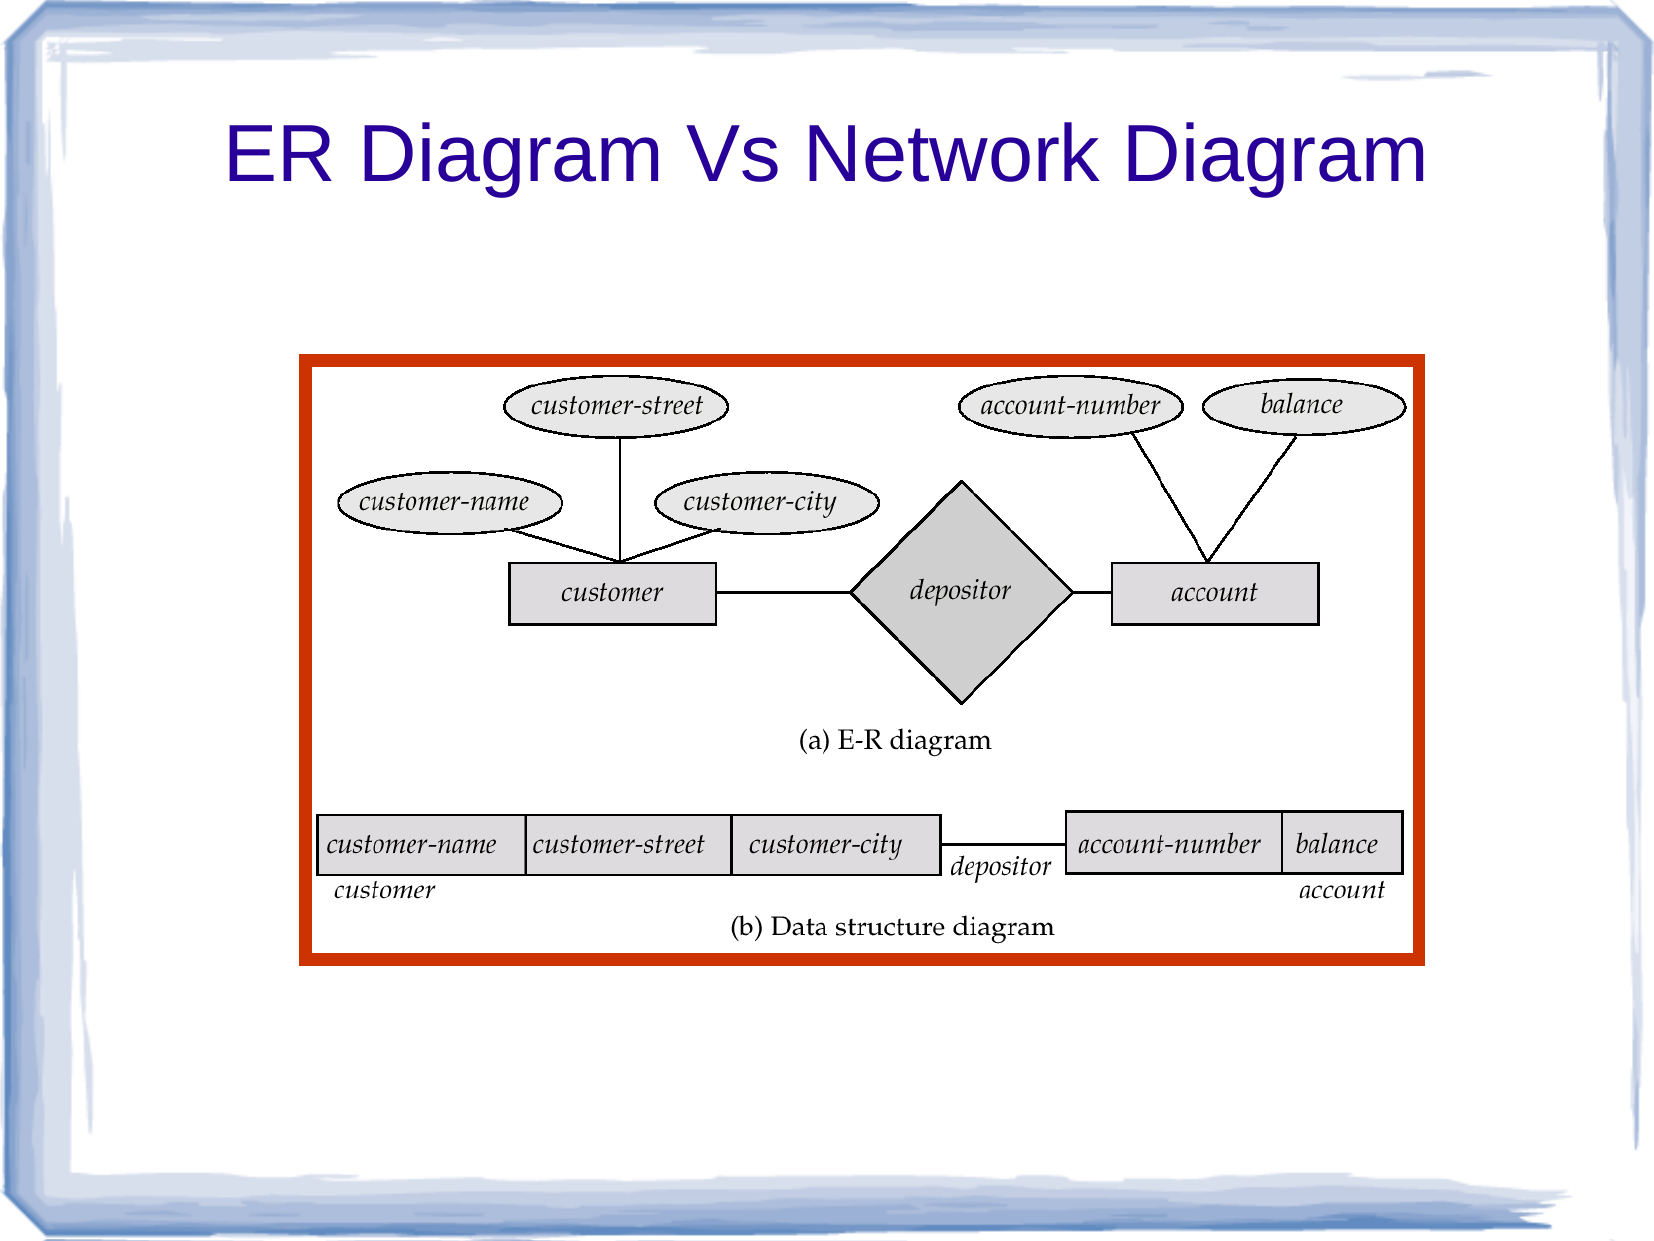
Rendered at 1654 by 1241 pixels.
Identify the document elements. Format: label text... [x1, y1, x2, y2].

title ER Diagram Vs Network Diagram [82, 56, 1571, 250]
picture [0, 0, 1654, 1241]
